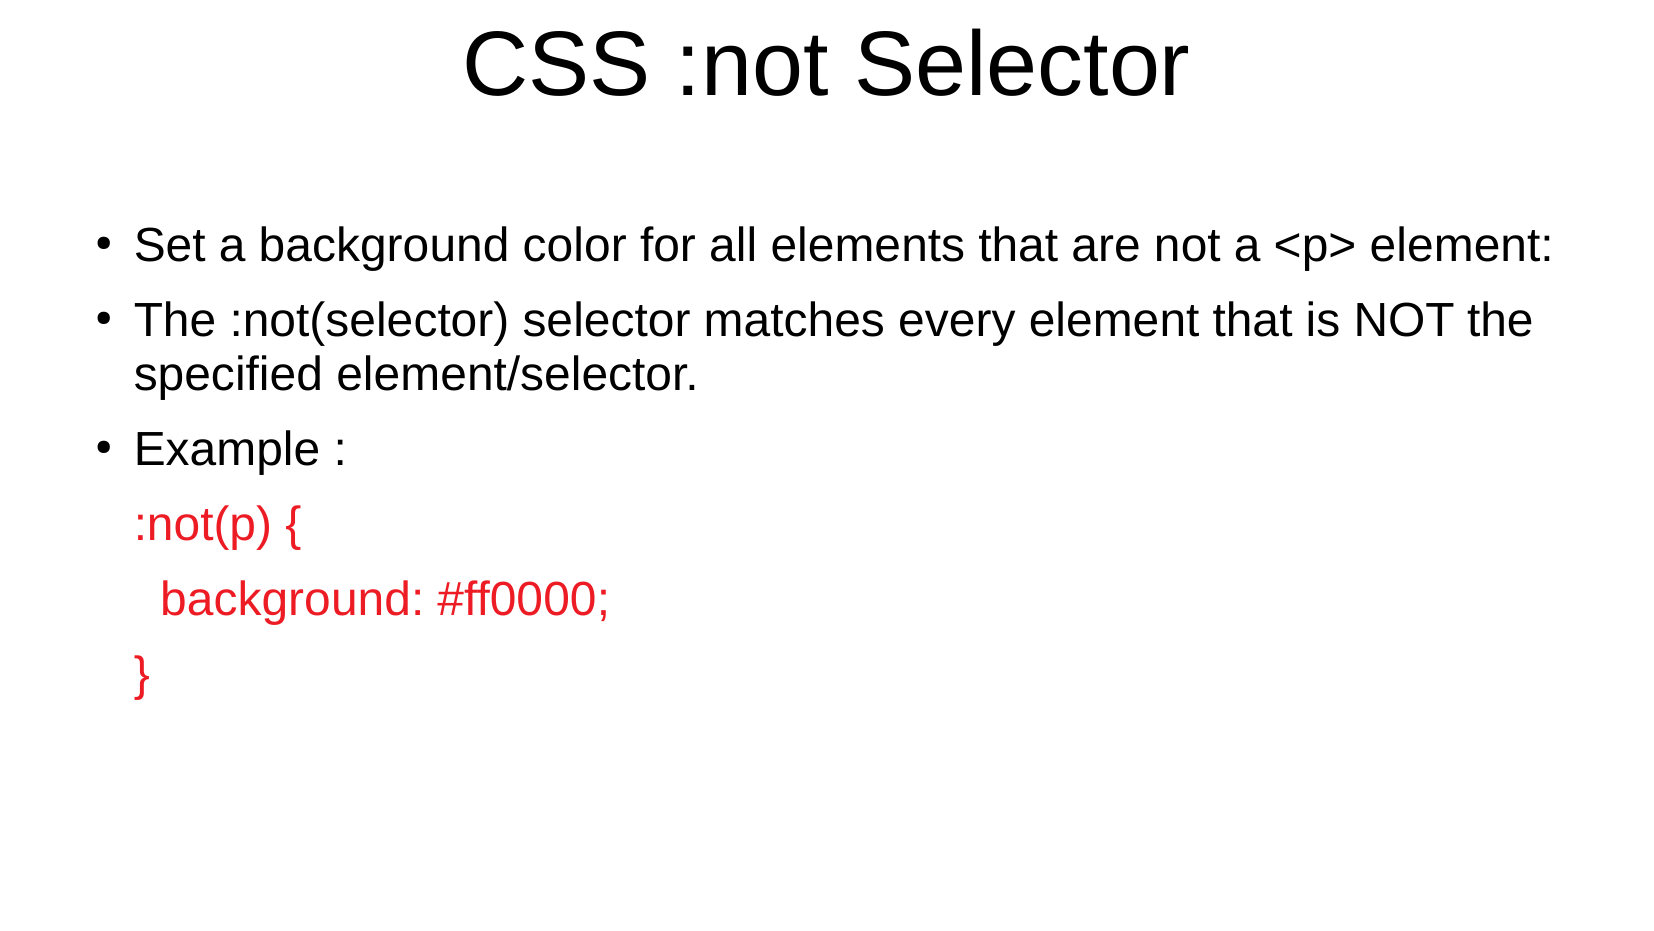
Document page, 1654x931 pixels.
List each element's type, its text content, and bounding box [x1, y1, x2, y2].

title CSS :not Selector [82, 12, 1571, 217]
list Set a background color for all elements that are not a <p> element: The :not(selector) selector matches every element that is NOT the specified element/selector. Example : :not(p) { background: #ff0000; } [82, 217, 1571, 758]
